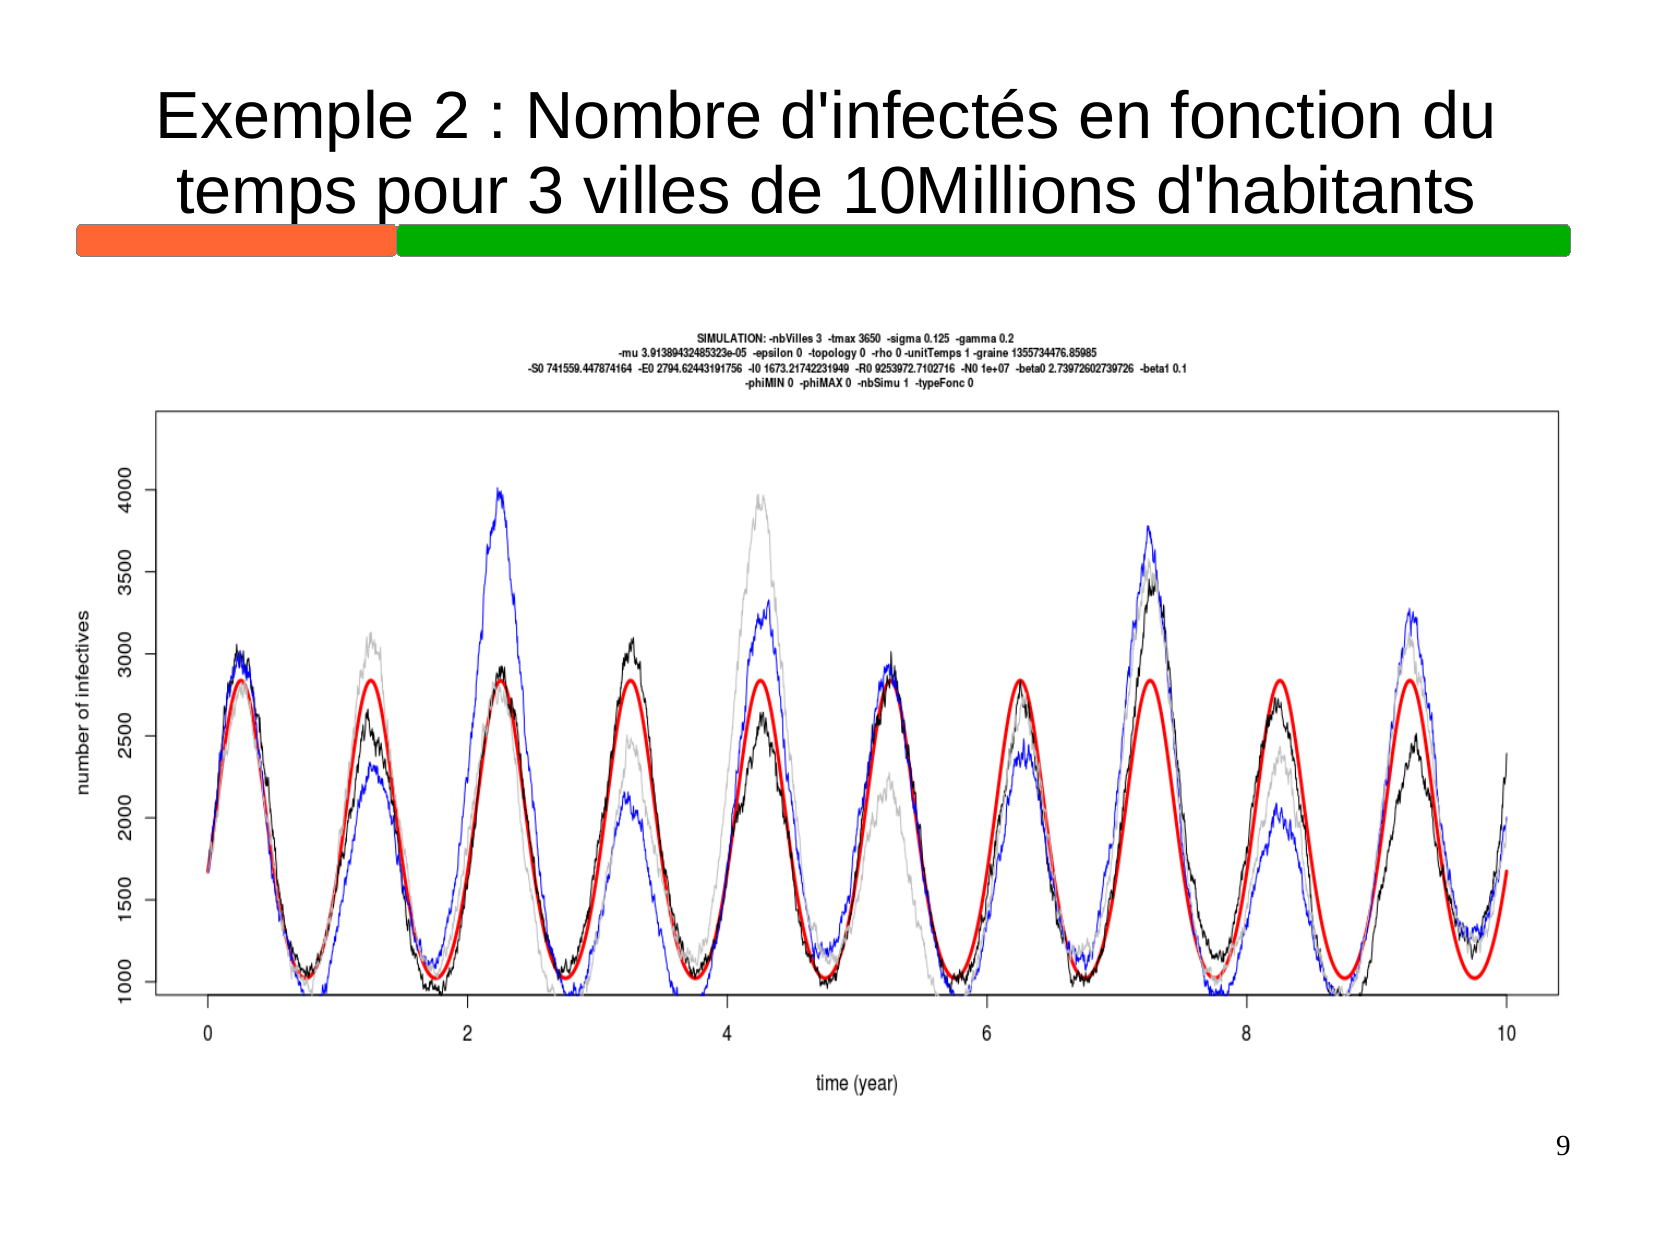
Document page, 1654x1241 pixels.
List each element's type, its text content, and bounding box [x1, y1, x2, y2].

picture [70, 318, 1583, 1110]
text_box [76, 224, 1571, 257]
title Exemple 2 : Nombre d'infectés en fonction du temps pour 3 villes de 10Millions d'habitants [82, 49, 1571, 227]
